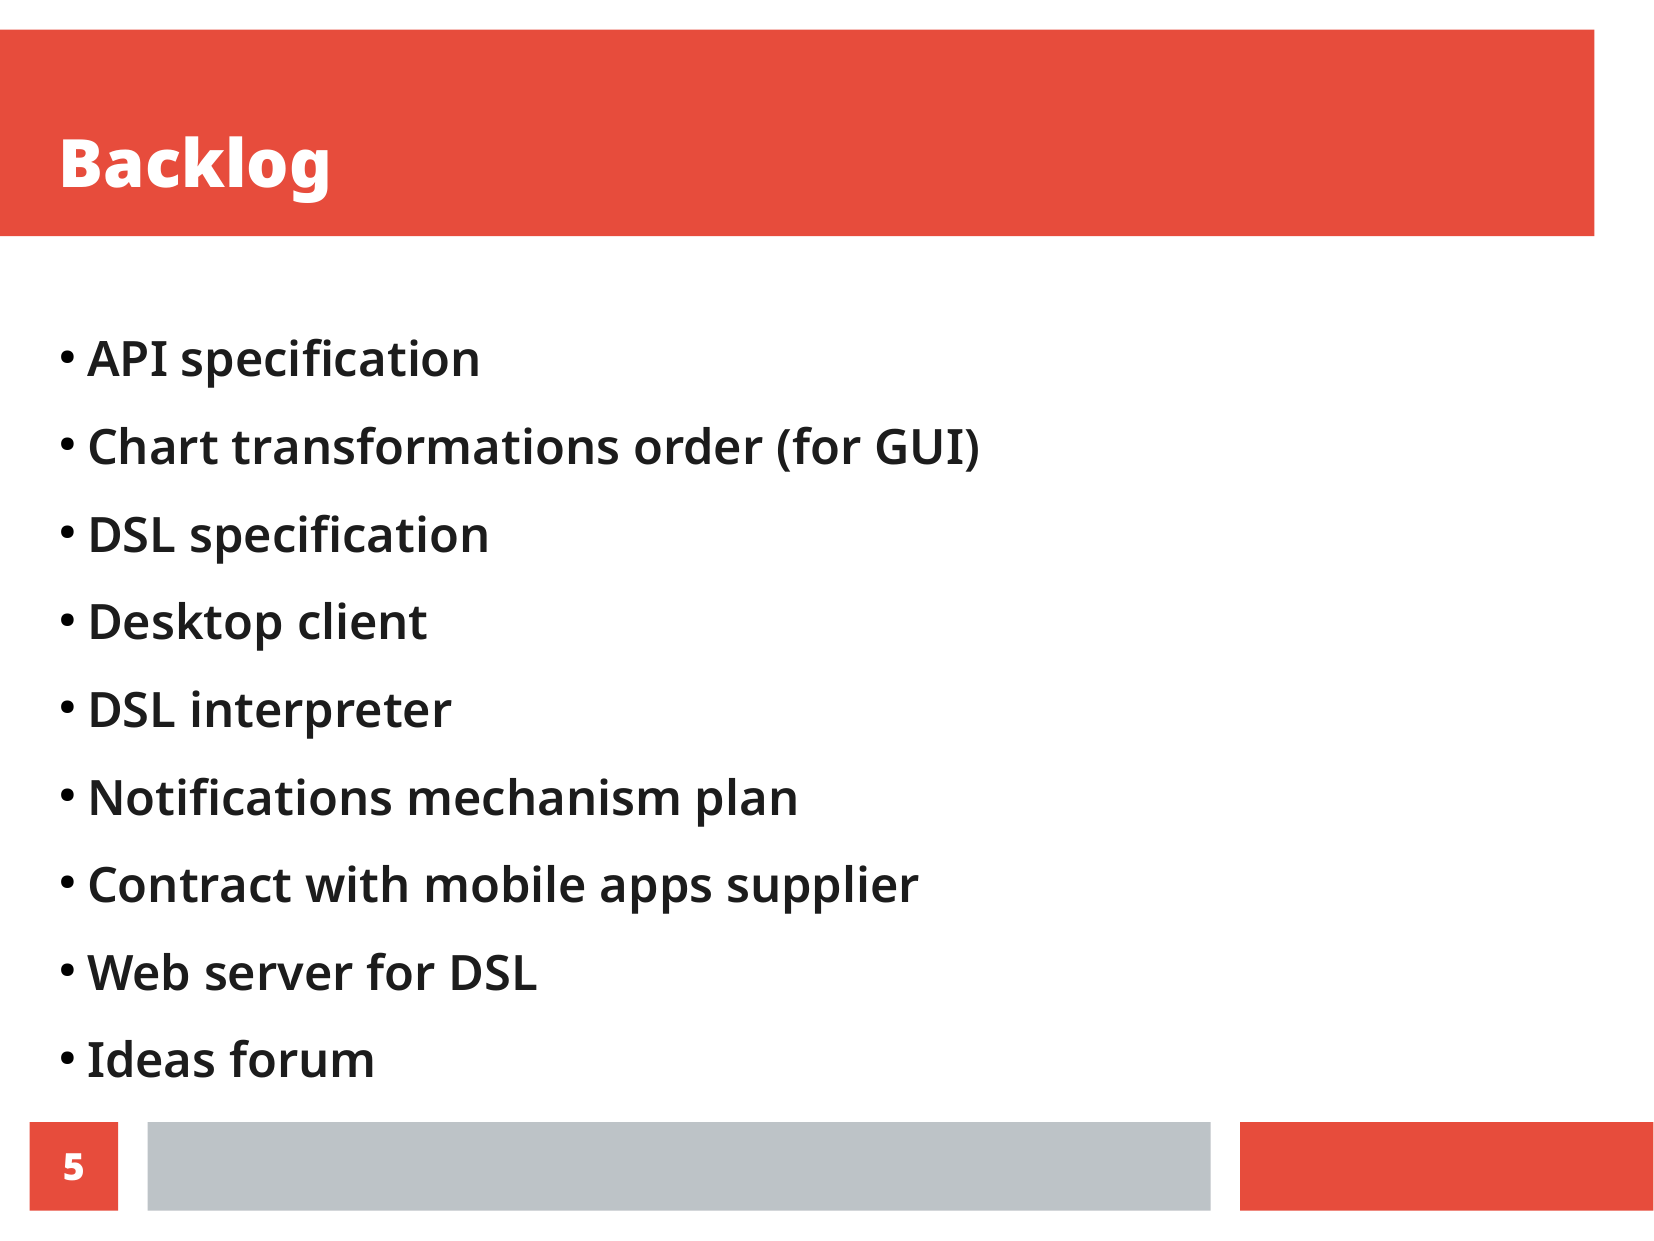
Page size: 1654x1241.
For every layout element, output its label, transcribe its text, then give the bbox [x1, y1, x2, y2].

title Backlog [59, 59, 1595, 207]
list API specification Chart transformations order (for GUI) DSL specification Desktop client DSL interpreter Notifications mechanism plan Contract with mobile apps supplier Web server for DSL Ideas forum [59, 324, 1565, 1093]
